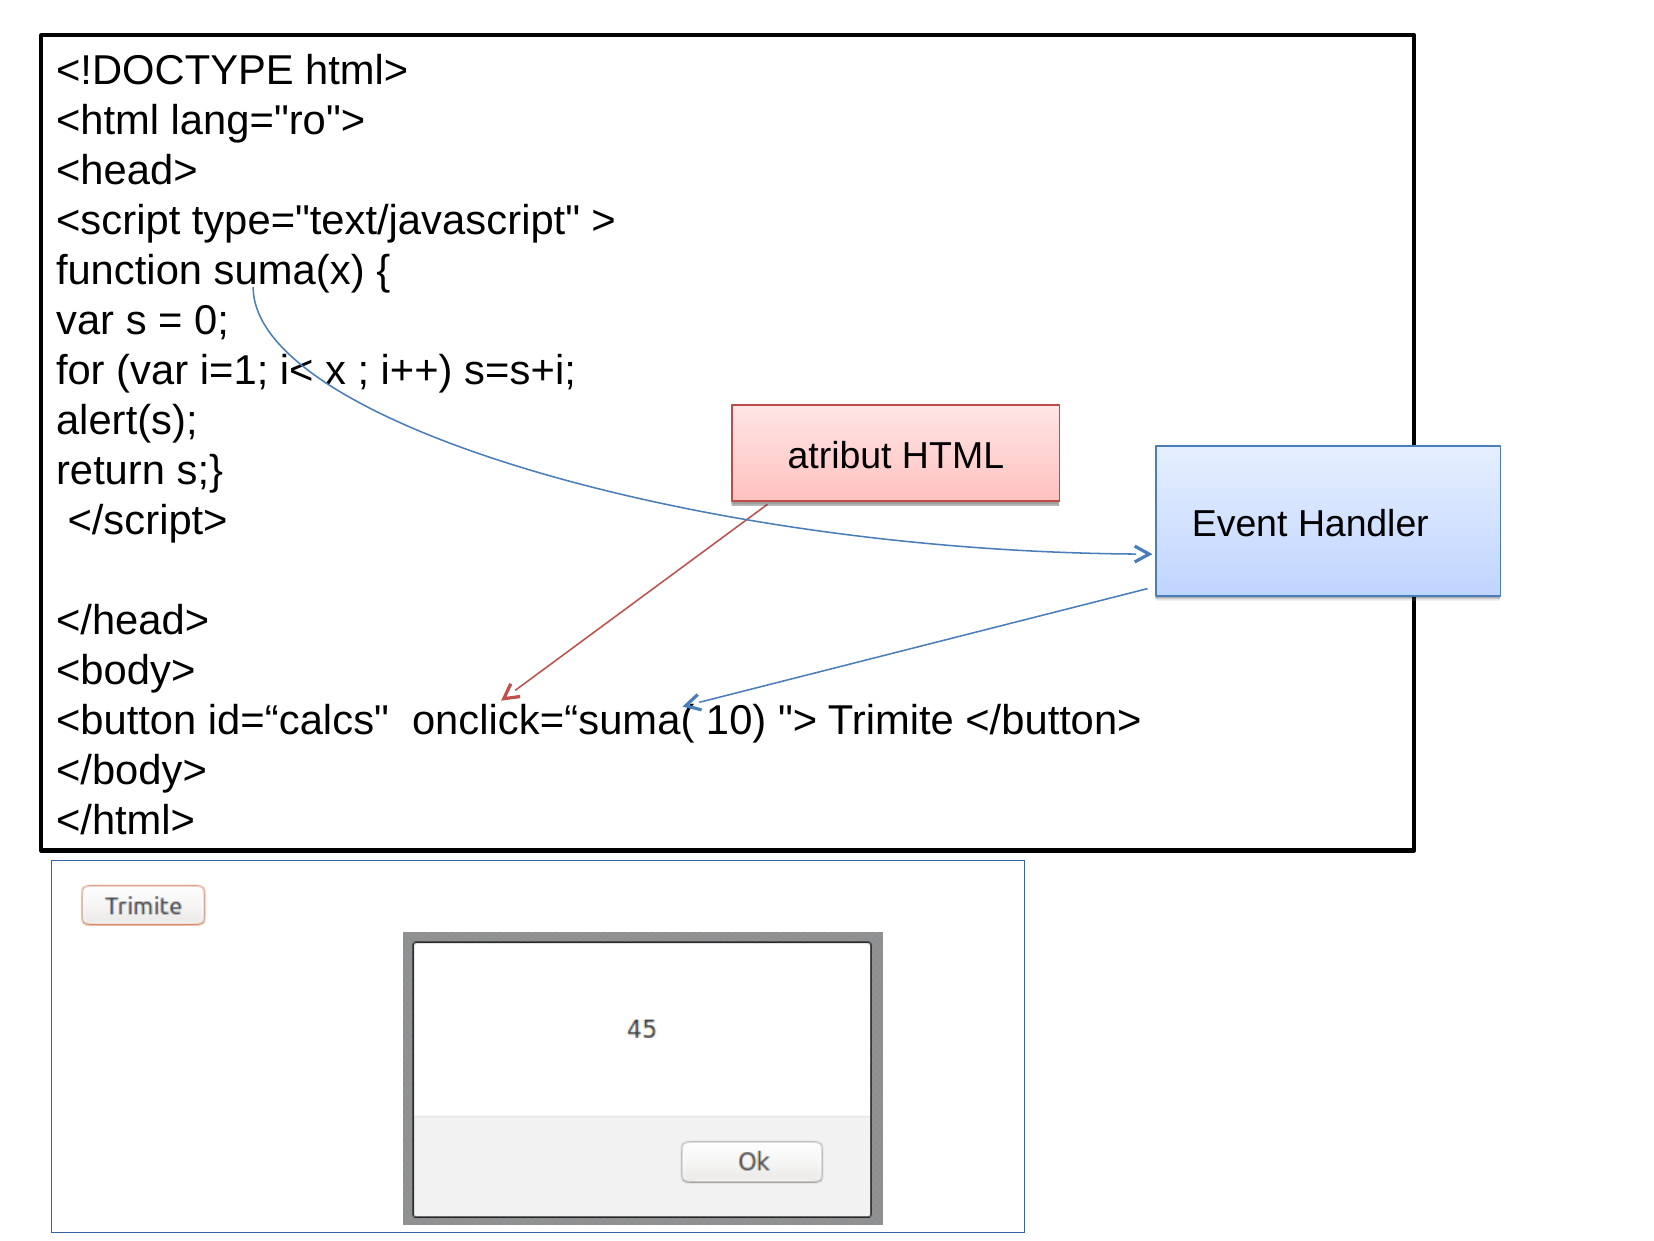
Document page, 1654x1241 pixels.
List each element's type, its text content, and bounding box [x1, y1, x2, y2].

text_box [51, 860, 1025, 1233]
text_box <!DOCTYPE html> <html lang="ro"> <head> <script type="text/javascript" > function suma(x) { var s = 0; for (var i=1; i< x ; i++) s=s+i; alert(s); return s;} </script> </head> <body> <button id=“calcs" onclick=“suma( 10) "> Trimite </button> </body> </html> [41, 35, 1415, 851]
text_box Event Handler [1156, 446, 1501, 596]
text_box atribut HTML [732, 404, 1060, 502]
